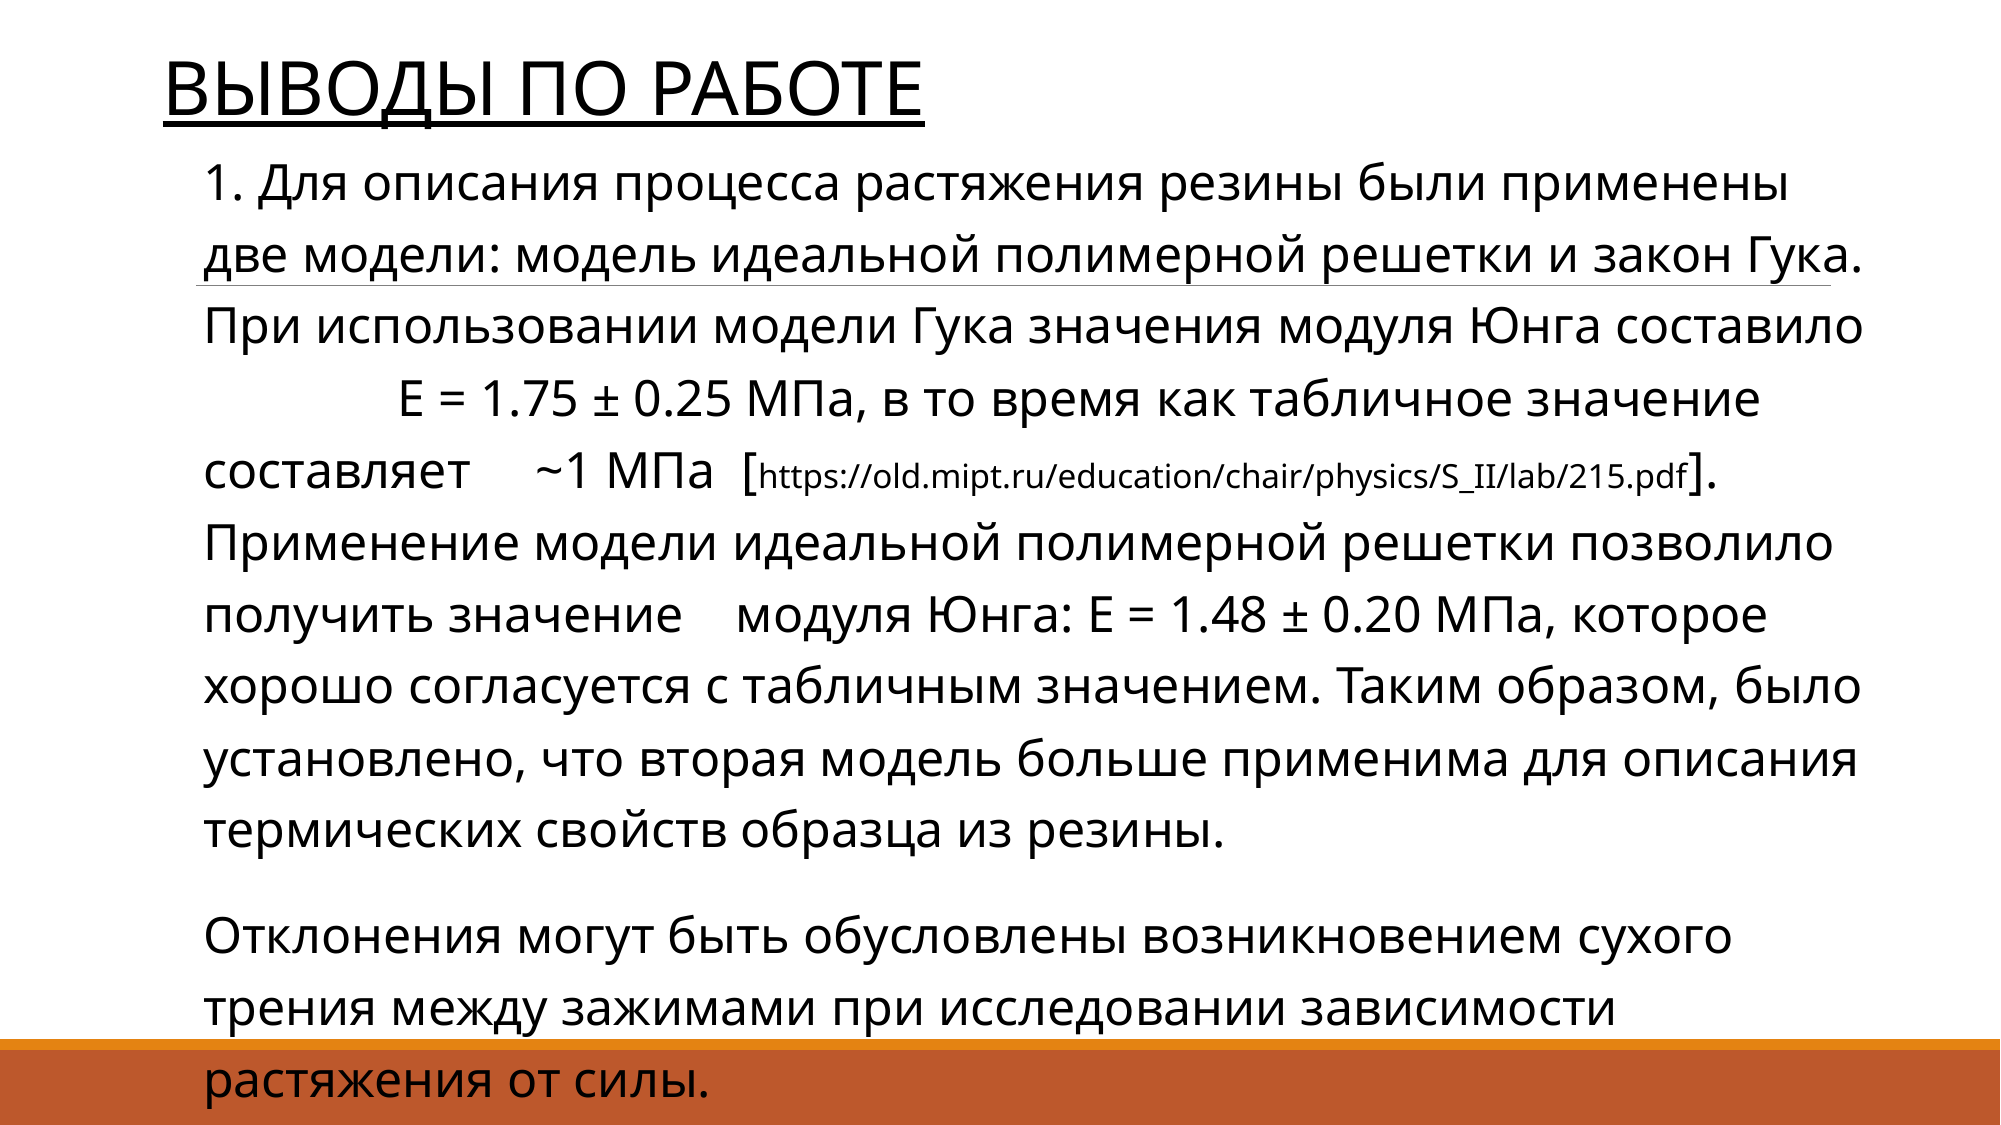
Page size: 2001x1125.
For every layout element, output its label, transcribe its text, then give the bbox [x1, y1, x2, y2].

title Выводы по работе [147, 0, 1773, 130]
list 1. Для описания процесса растяжения резины были применены две модели: модель идеальной полимерной решетки и закон Гука. При использовании модели Гука значения модуля Юнга составило E = 1.75 ± 0.25 МПа, в то время как табличное значение составляет ~1 МПа [https://old.mipt.ru/education/chair/physics/S_II/lab/215.pdf]. Применение модели идеальной полимерной решетки позволило получить значение модуля Юнга: E = 1.48 ± 0.20 МПа, которое хорошо согласуется с табличным значением. Таким образом, было установлено, что вторая модель больше применима для описания термических свойств образца из резины. Отклонения могут быть обусловлены возникновением сухого трения между зажимами при исследовании зависимости растяжения от силы. [117, 130, 1889, 958]
